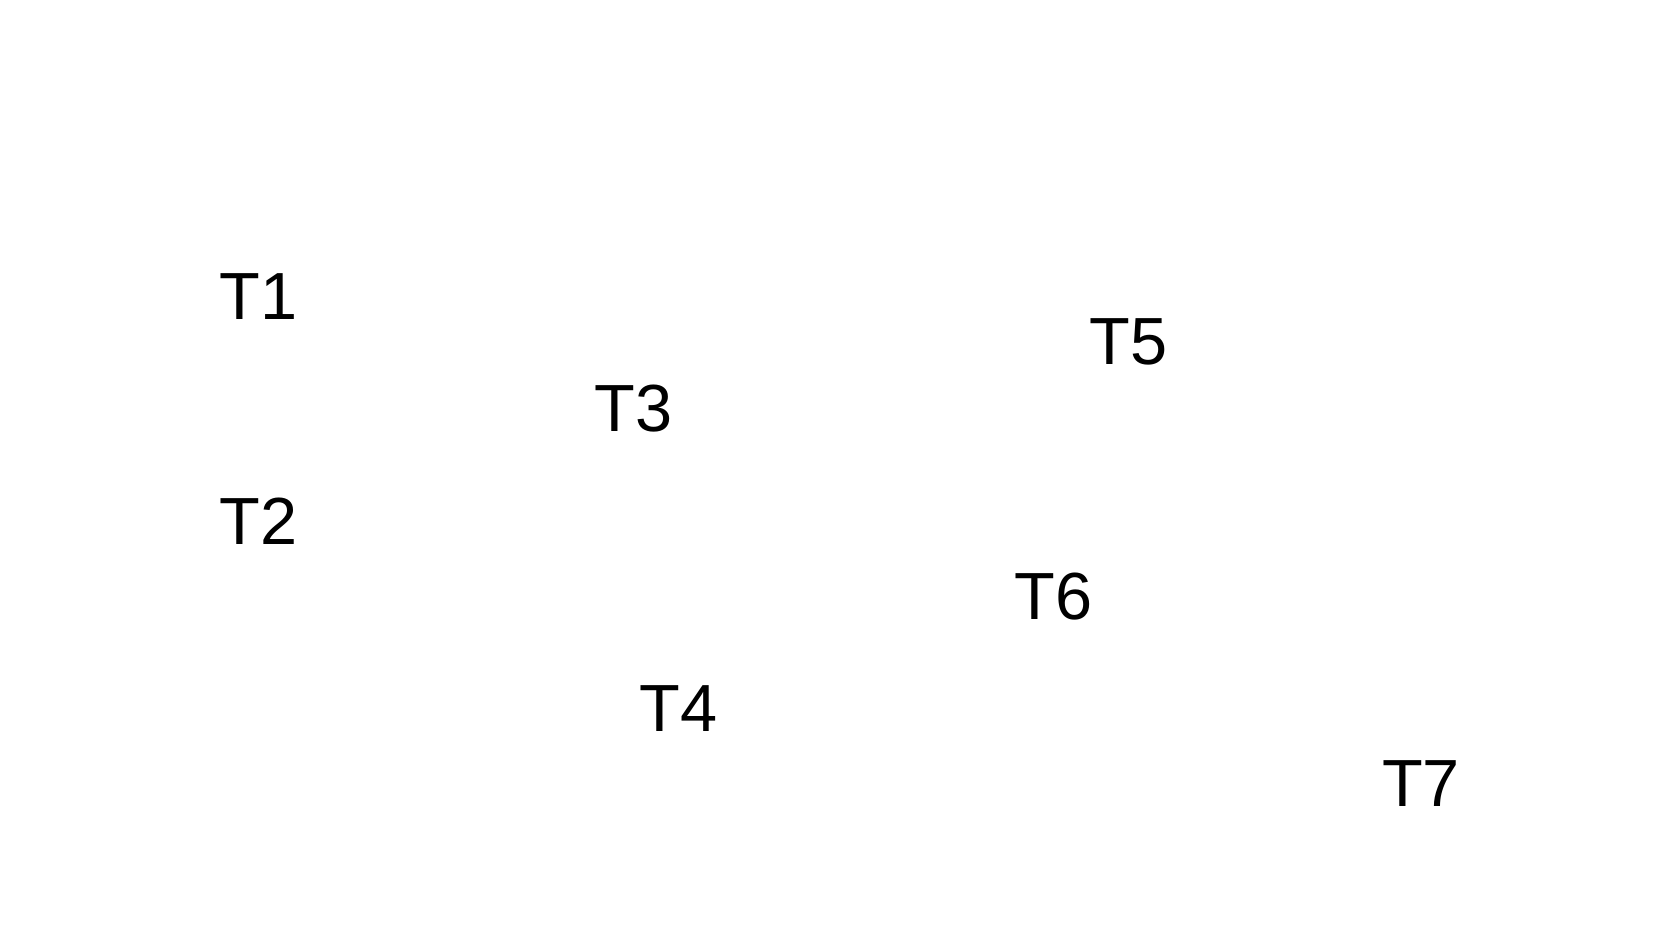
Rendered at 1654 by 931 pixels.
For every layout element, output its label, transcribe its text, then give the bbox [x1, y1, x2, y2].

text_box T7 [1312, 742, 1530, 826]
text_box T1 [150, 255, 368, 338]
text_box T6 [945, 555, 1163, 638]
text_box T3 [525, 367, 743, 451]
text_box T4 [570, 667, 788, 751]
text_box T2 [150, 480, 368, 563]
text_box T5 [1020, 300, 1238, 383]
